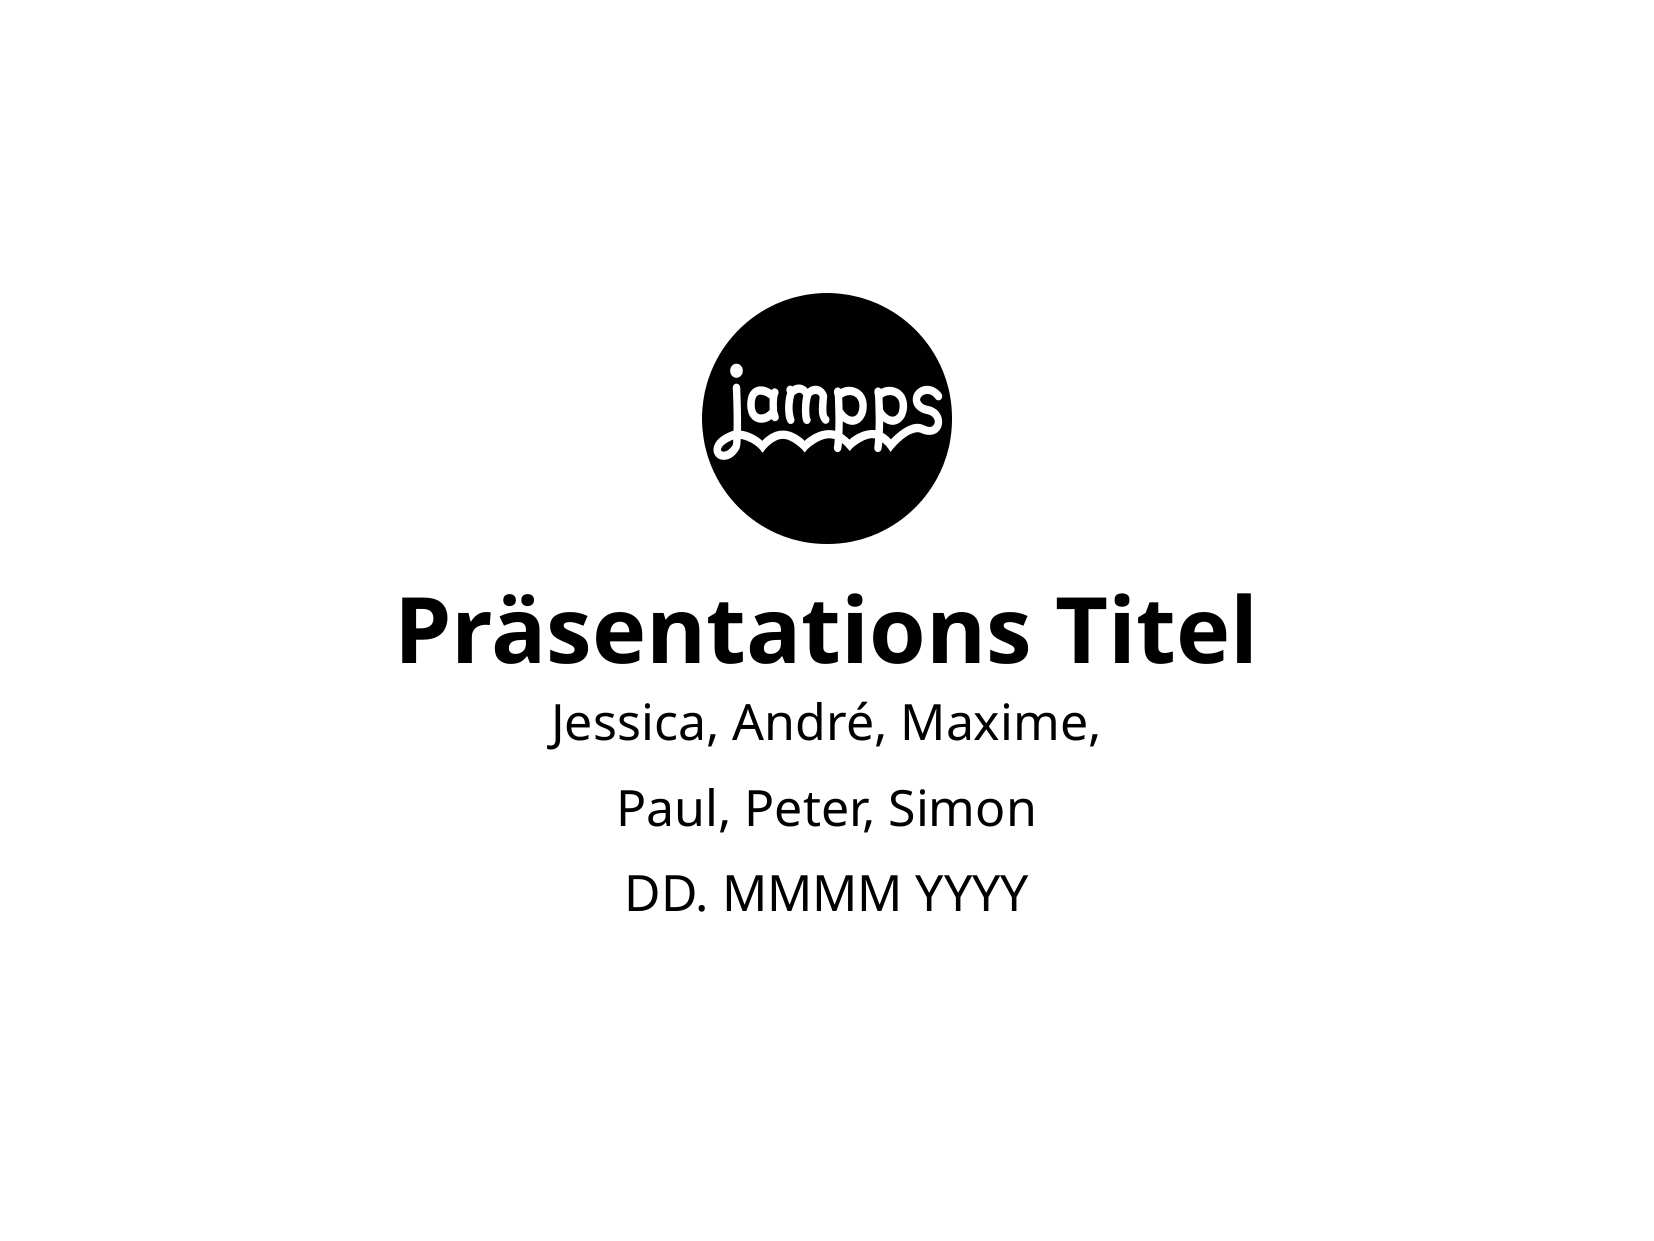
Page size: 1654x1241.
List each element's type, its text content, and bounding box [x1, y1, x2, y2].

picture [702, 293, 952, 544]
subtitle Jessica, André, Maxime, Paul, Peter, Simon DD. MMMM YYYY [82, 675, 1571, 922]
title Präsentations Titel [82, 549, 1571, 675]
